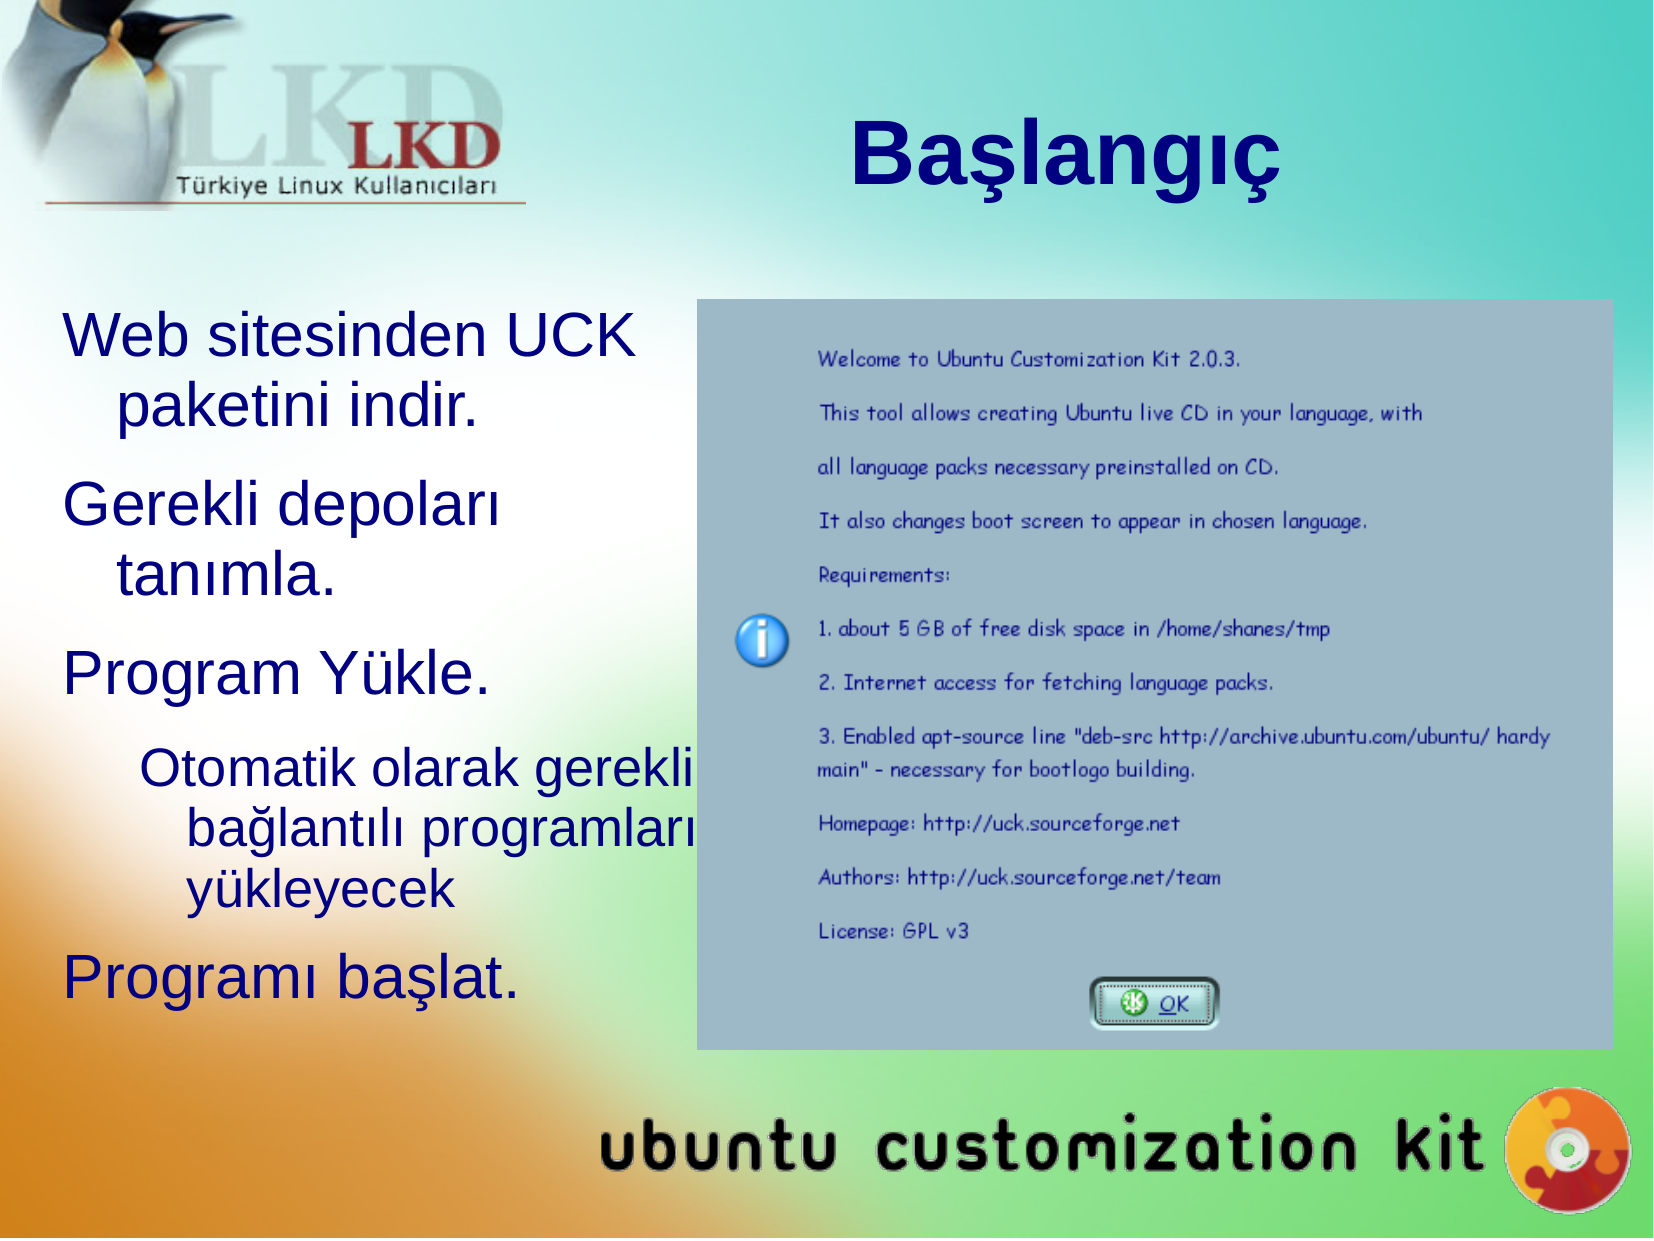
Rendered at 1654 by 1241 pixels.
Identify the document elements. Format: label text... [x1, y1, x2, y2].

list Web sitesinden UCK paketini indir. Gerekli depoları tanımla. Program Yükle. Otomatik olarak gerekli bağlantılı programları yükleyecek Programı başlat. [45, 300, 713, 1119]
title Başlangıç [562, 49, 1571, 257]
picture [0, 0, 1654, 1238]
